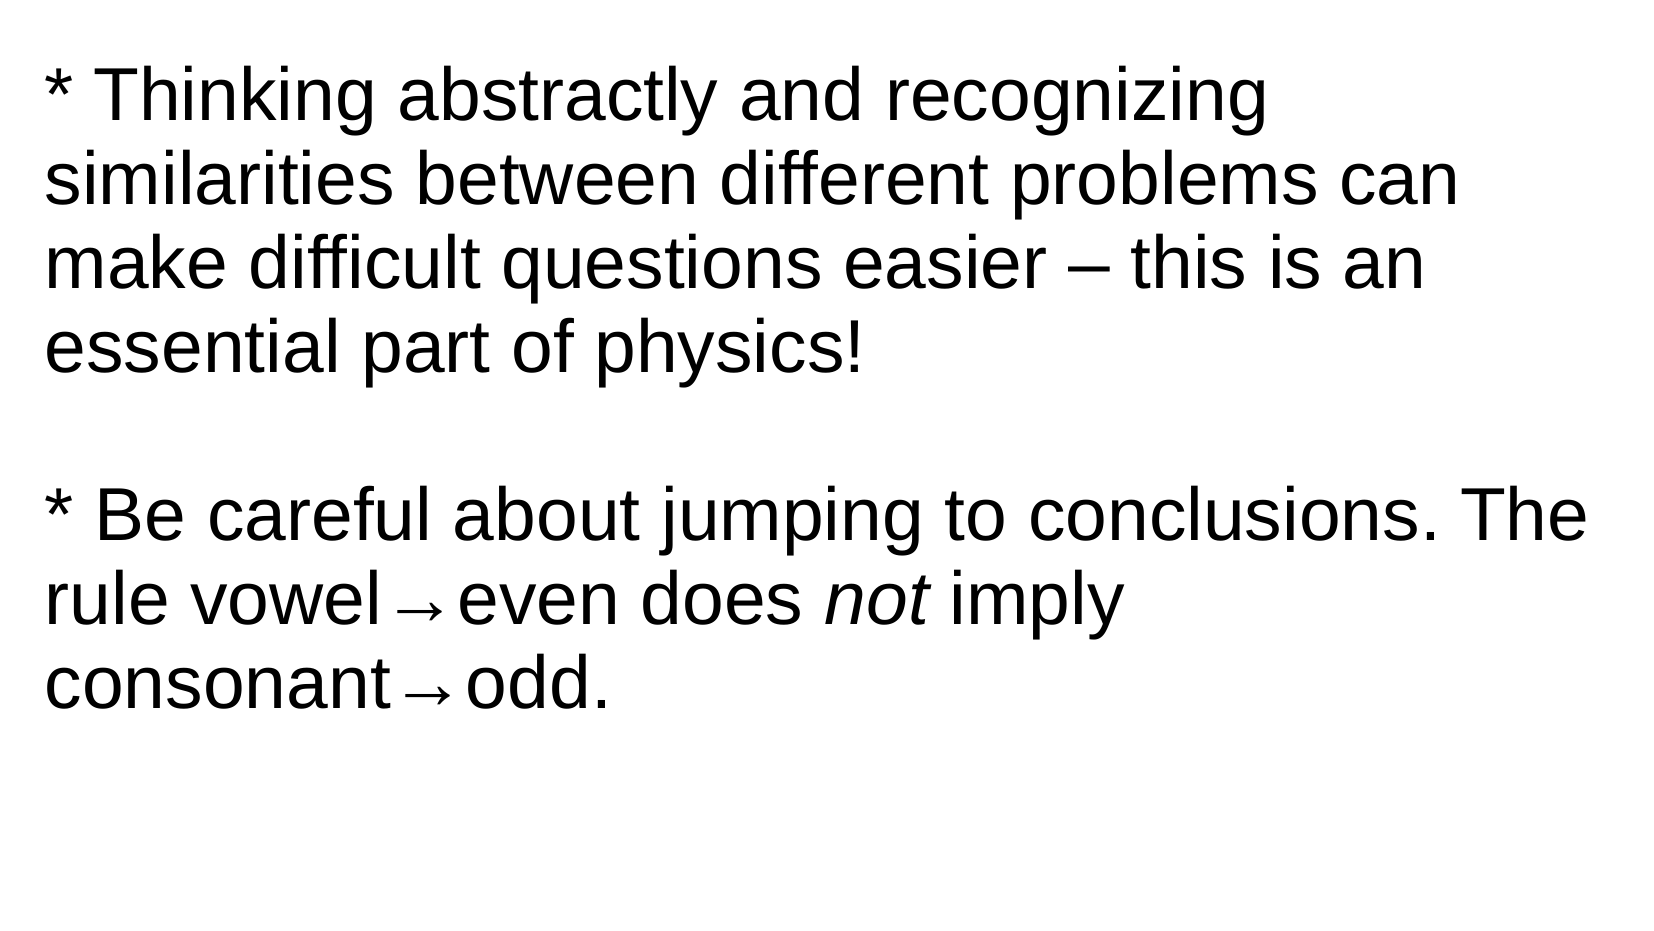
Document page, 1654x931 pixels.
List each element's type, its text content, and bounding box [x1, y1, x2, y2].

text_box * Thinking abstractly and recognizing similarities between different problems can make difficult questions easier – this is an essential part of physics! * Be careful about jumping to conclusions. The rule vowel→even does not imply consonant→odd. [30, 45, 1621, 871]
